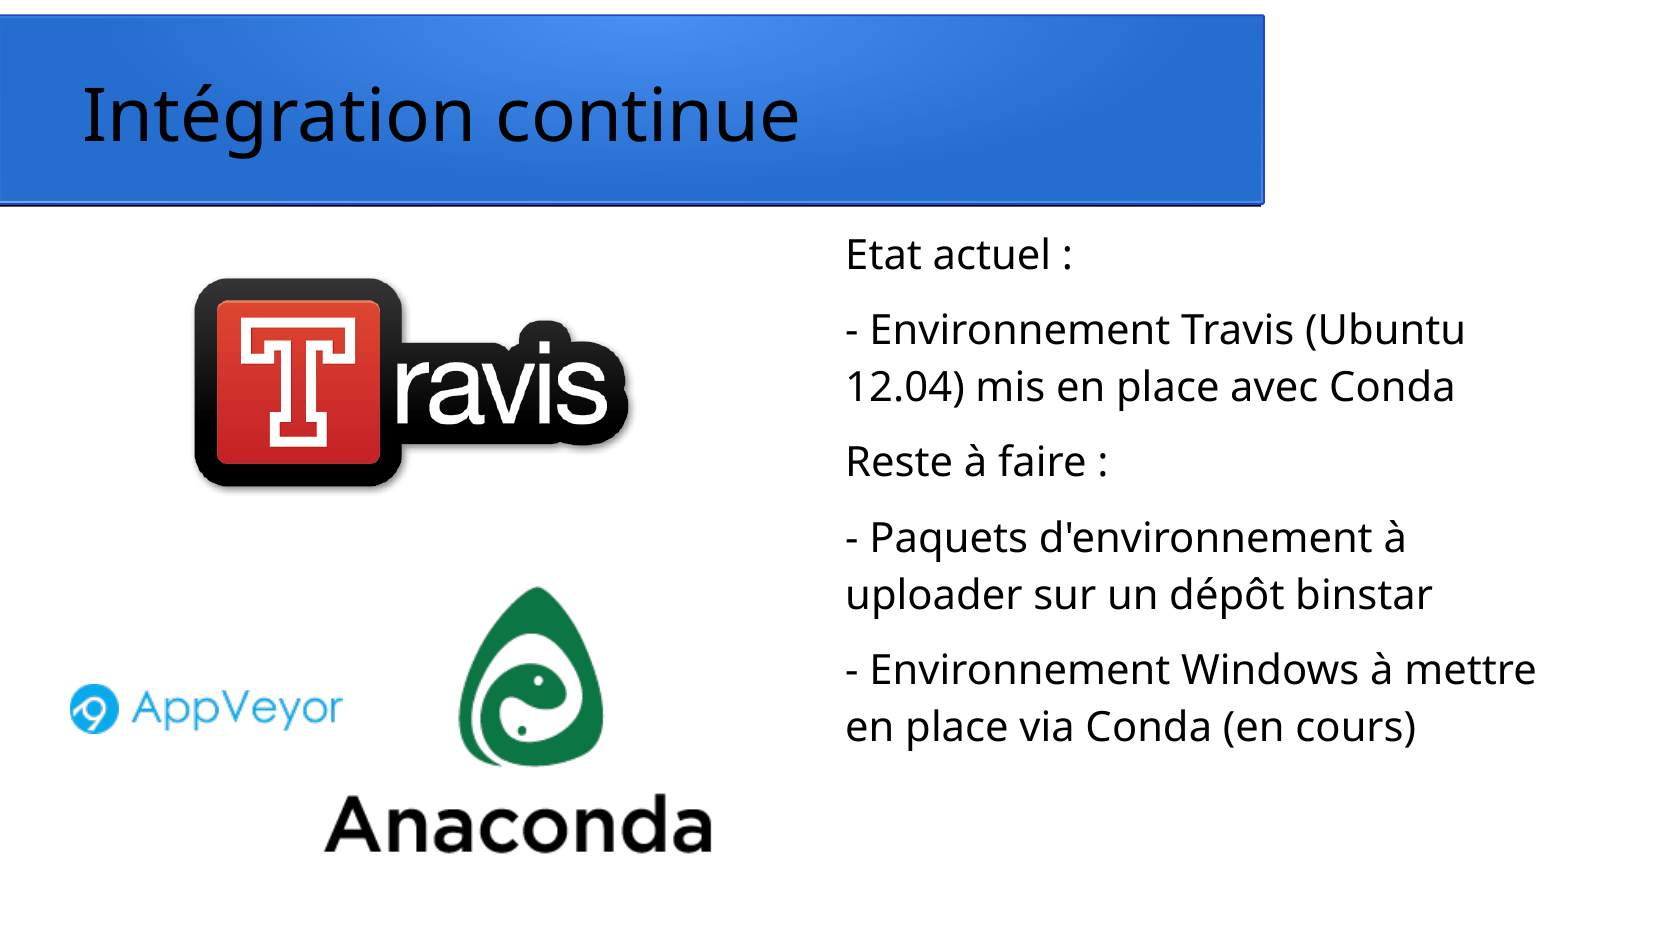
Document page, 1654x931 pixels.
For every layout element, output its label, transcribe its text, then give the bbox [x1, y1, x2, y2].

title Intégration continue [82, 35, 1235, 189]
picture [189, 274, 638, 497]
picture [97, 582, 719, 863]
list Etat actuel : - Environnement Travis (Ubuntu 12.04) mis en place avec Conda Reste à faire : - Paquets d'environnement à uploader sur un dépôt binstar - Environnement Windows à mettre en place via Conda (en cours) [845, 224, 1572, 764]
picture [70, 696, 107, 734]
picture [70, 684, 91, 705]
